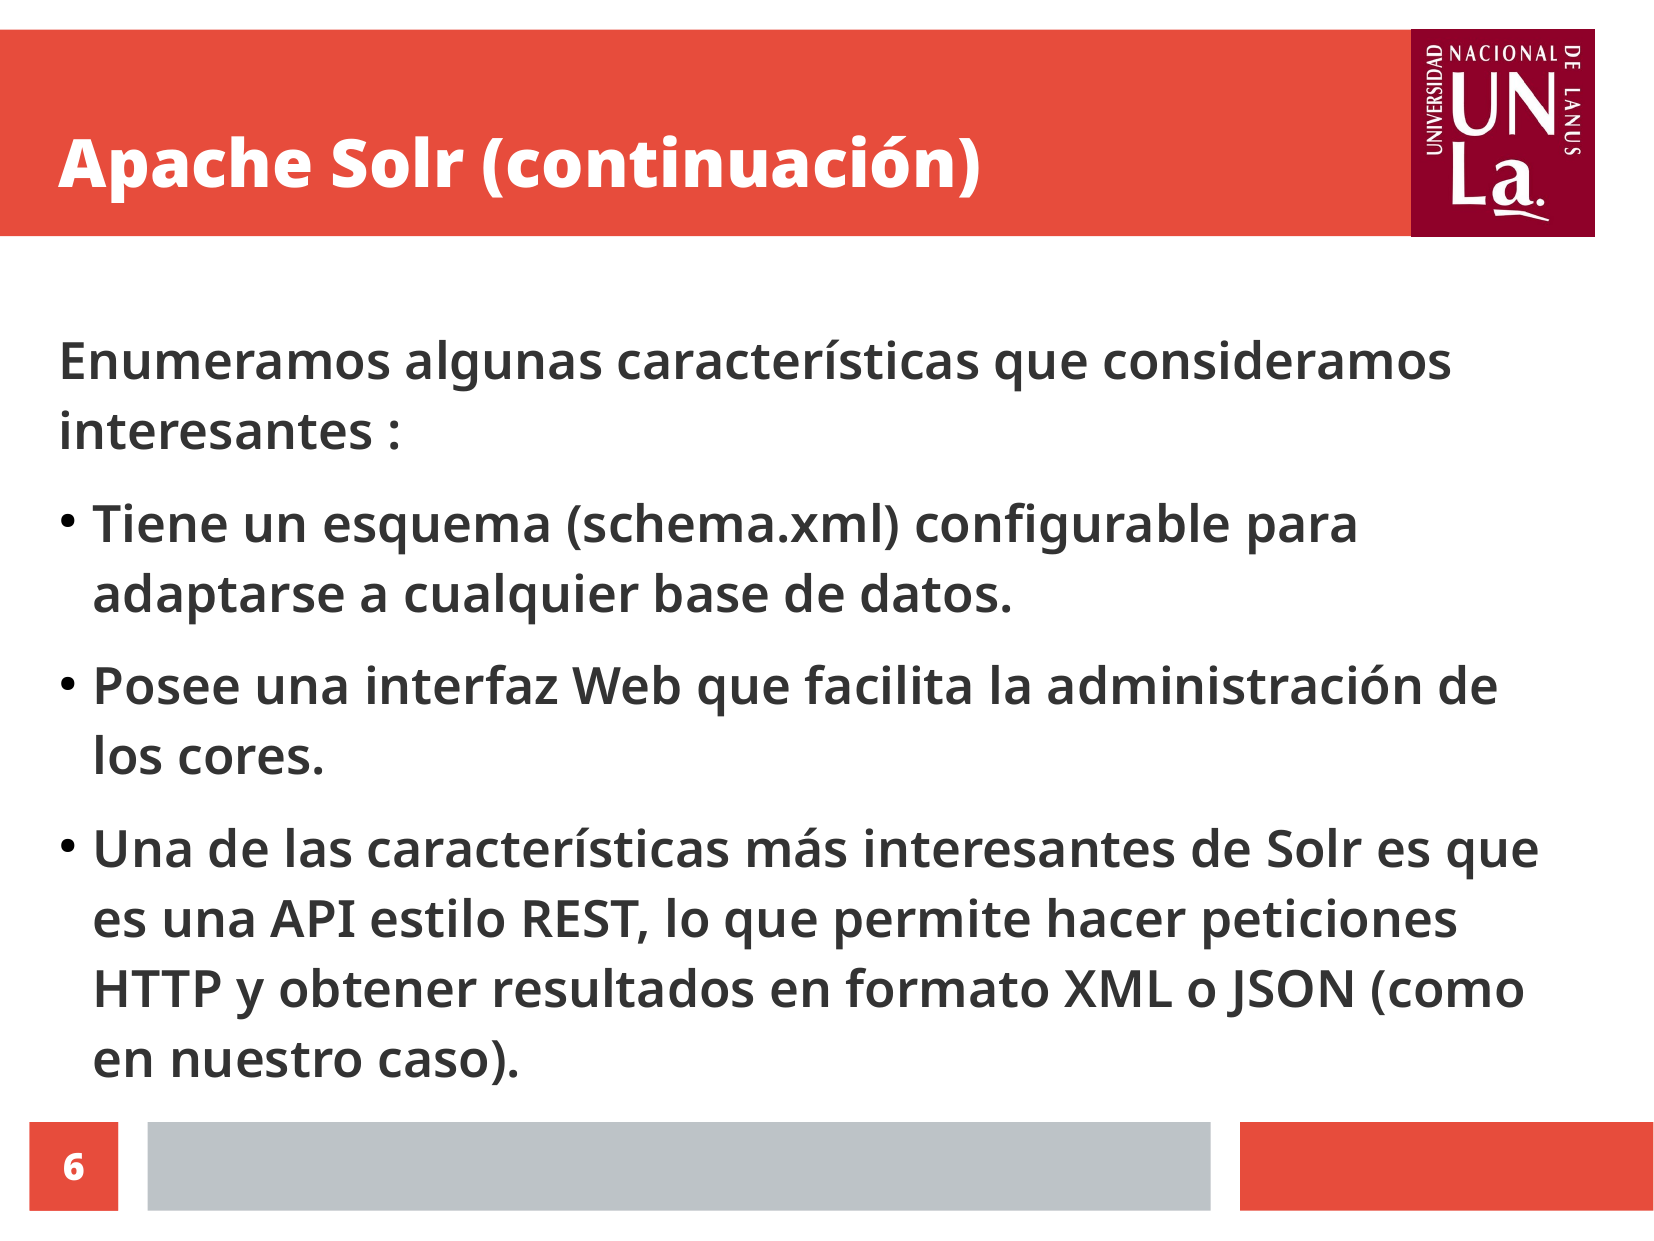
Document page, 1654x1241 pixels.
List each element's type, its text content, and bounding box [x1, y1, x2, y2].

picture [1411, 29, 1595, 237]
list Enumeramos algunas características que consideramos interesantes : Tiene un esquema (schema.xml) configurable para adaptarse a cualquier base de datos. Posee una interfaz Web que facilita la administración de los cores. Una de las características más interesantes de Solr es que es una API estilo REST, lo que permite hacer peticiones HTTP y obtener resultados en formato XML o JSON (como en nuestro caso). [59, 324, 1565, 1093]
title Apache Solr (continuación) [59, 59, 1411, 207]
